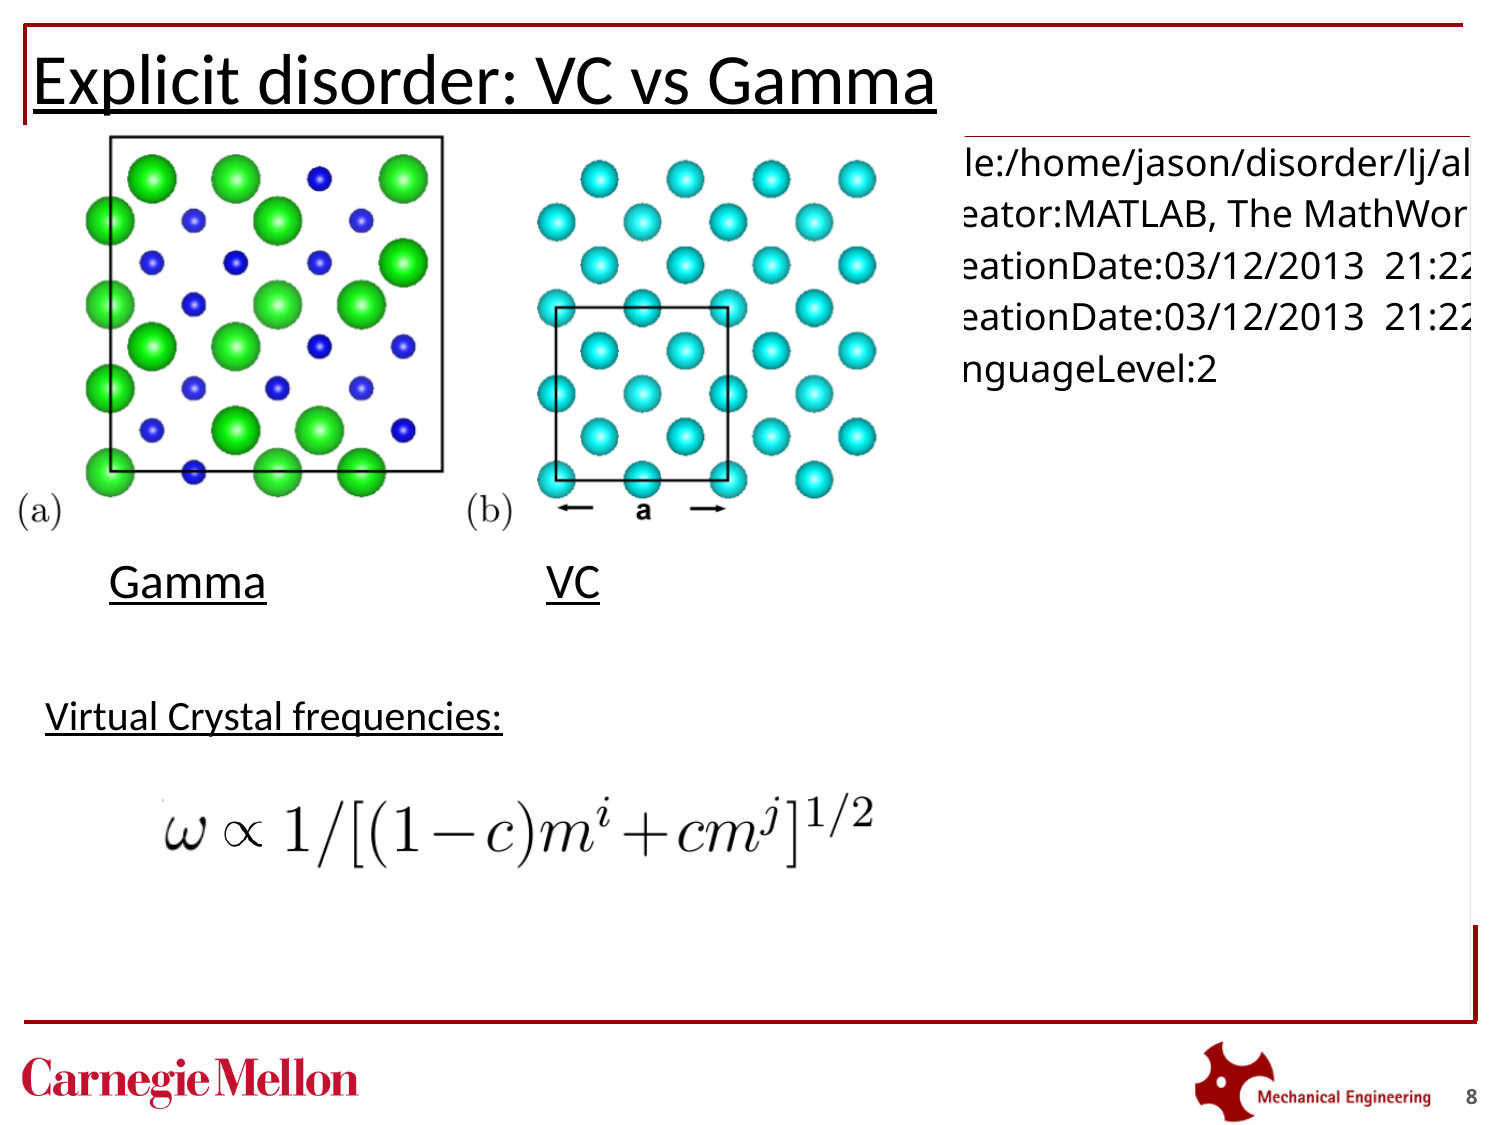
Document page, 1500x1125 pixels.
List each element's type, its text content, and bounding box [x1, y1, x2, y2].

picture [1192, 1034, 1438, 1125]
text_box Virtual Crystal frequencies: [30, 681, 736, 747]
text_box VC [531, 541, 855, 617]
picture [162, 774, 210, 865]
picture [964, 133, 1471, 1018]
picture [280, 782, 881, 876]
title Explicit disorder: VC vs Gamma [17, 24, 1368, 127]
text_box Gamma [94, 541, 418, 617]
picture [16, 1050, 366, 1110]
picture [214, 805, 275, 859]
picture [4, 134, 905, 542]
